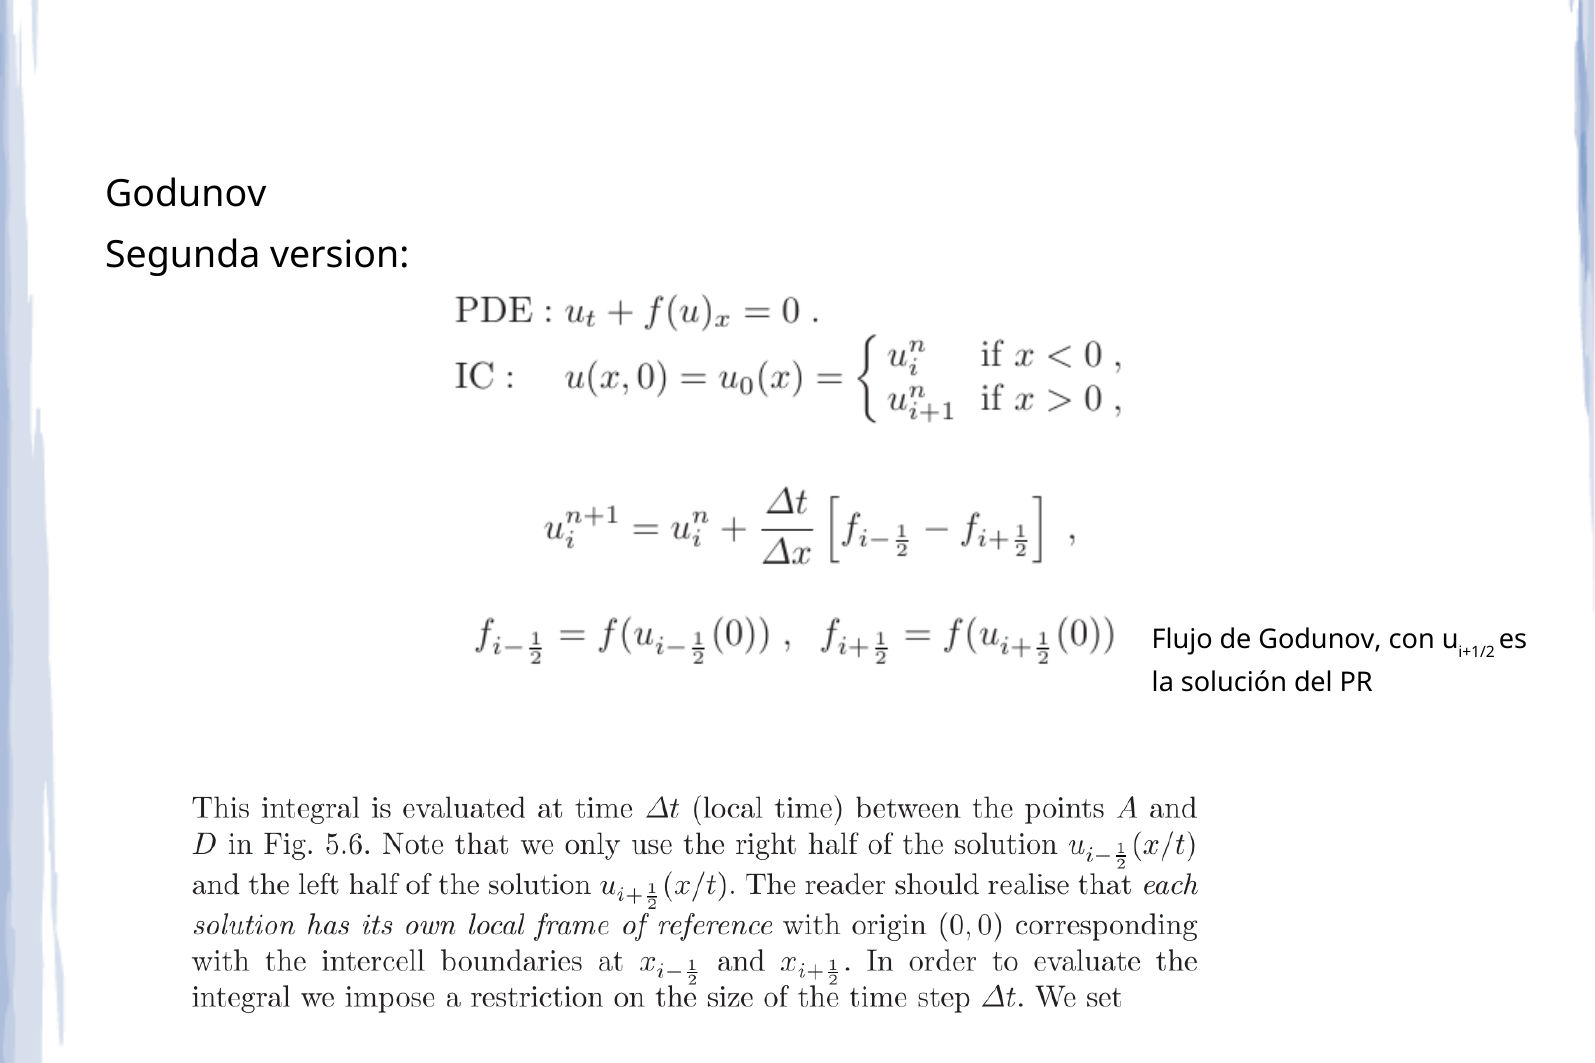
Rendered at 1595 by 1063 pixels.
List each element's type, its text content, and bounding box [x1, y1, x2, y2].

list Flujo de Godunov, con ui+1/2 es la solución del PR [1151, 620, 1536, 734]
picture [0, 0, 1595, 1063]
list Godunov Segunda version: [105, 166, 1506, 264]
